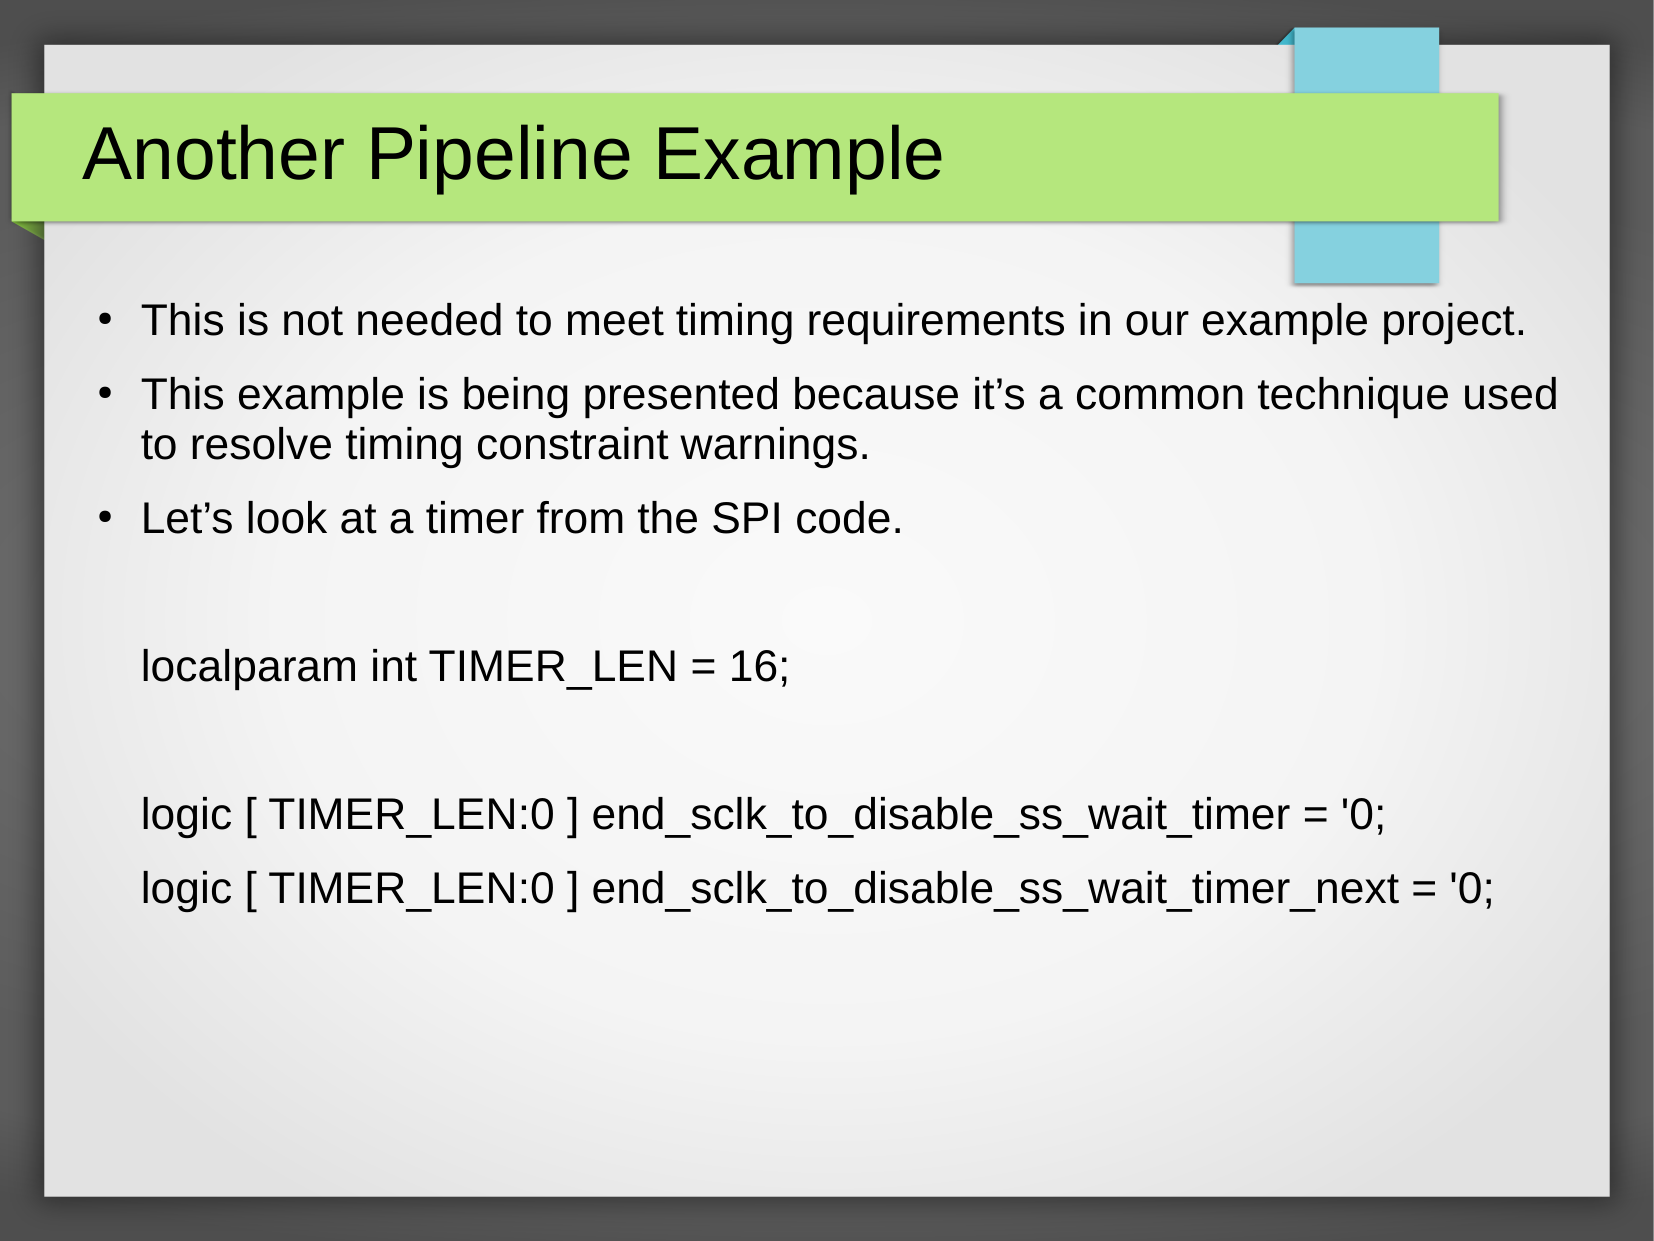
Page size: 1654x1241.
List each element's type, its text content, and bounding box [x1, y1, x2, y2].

list This is not needed to meet timing requirements in our example project. This example is being presented because it’s a common technique used to resolve timing constraint warnings. Let’s look at a timer from the SPI code. localparam int TIMER_LEN = 16; logic [ TIMER_LEN:0 ] end_sclk_to_disable_ss_wait_timer = '0; logic [ TIMER_LEN:0 ] end_sclk_to_disable_ss_wait_timer_next = '0; [82, 295, 1571, 1015]
picture [0, 0, 1654, 1241]
title Another Pipeline Example [82, 94, 1264, 213]
